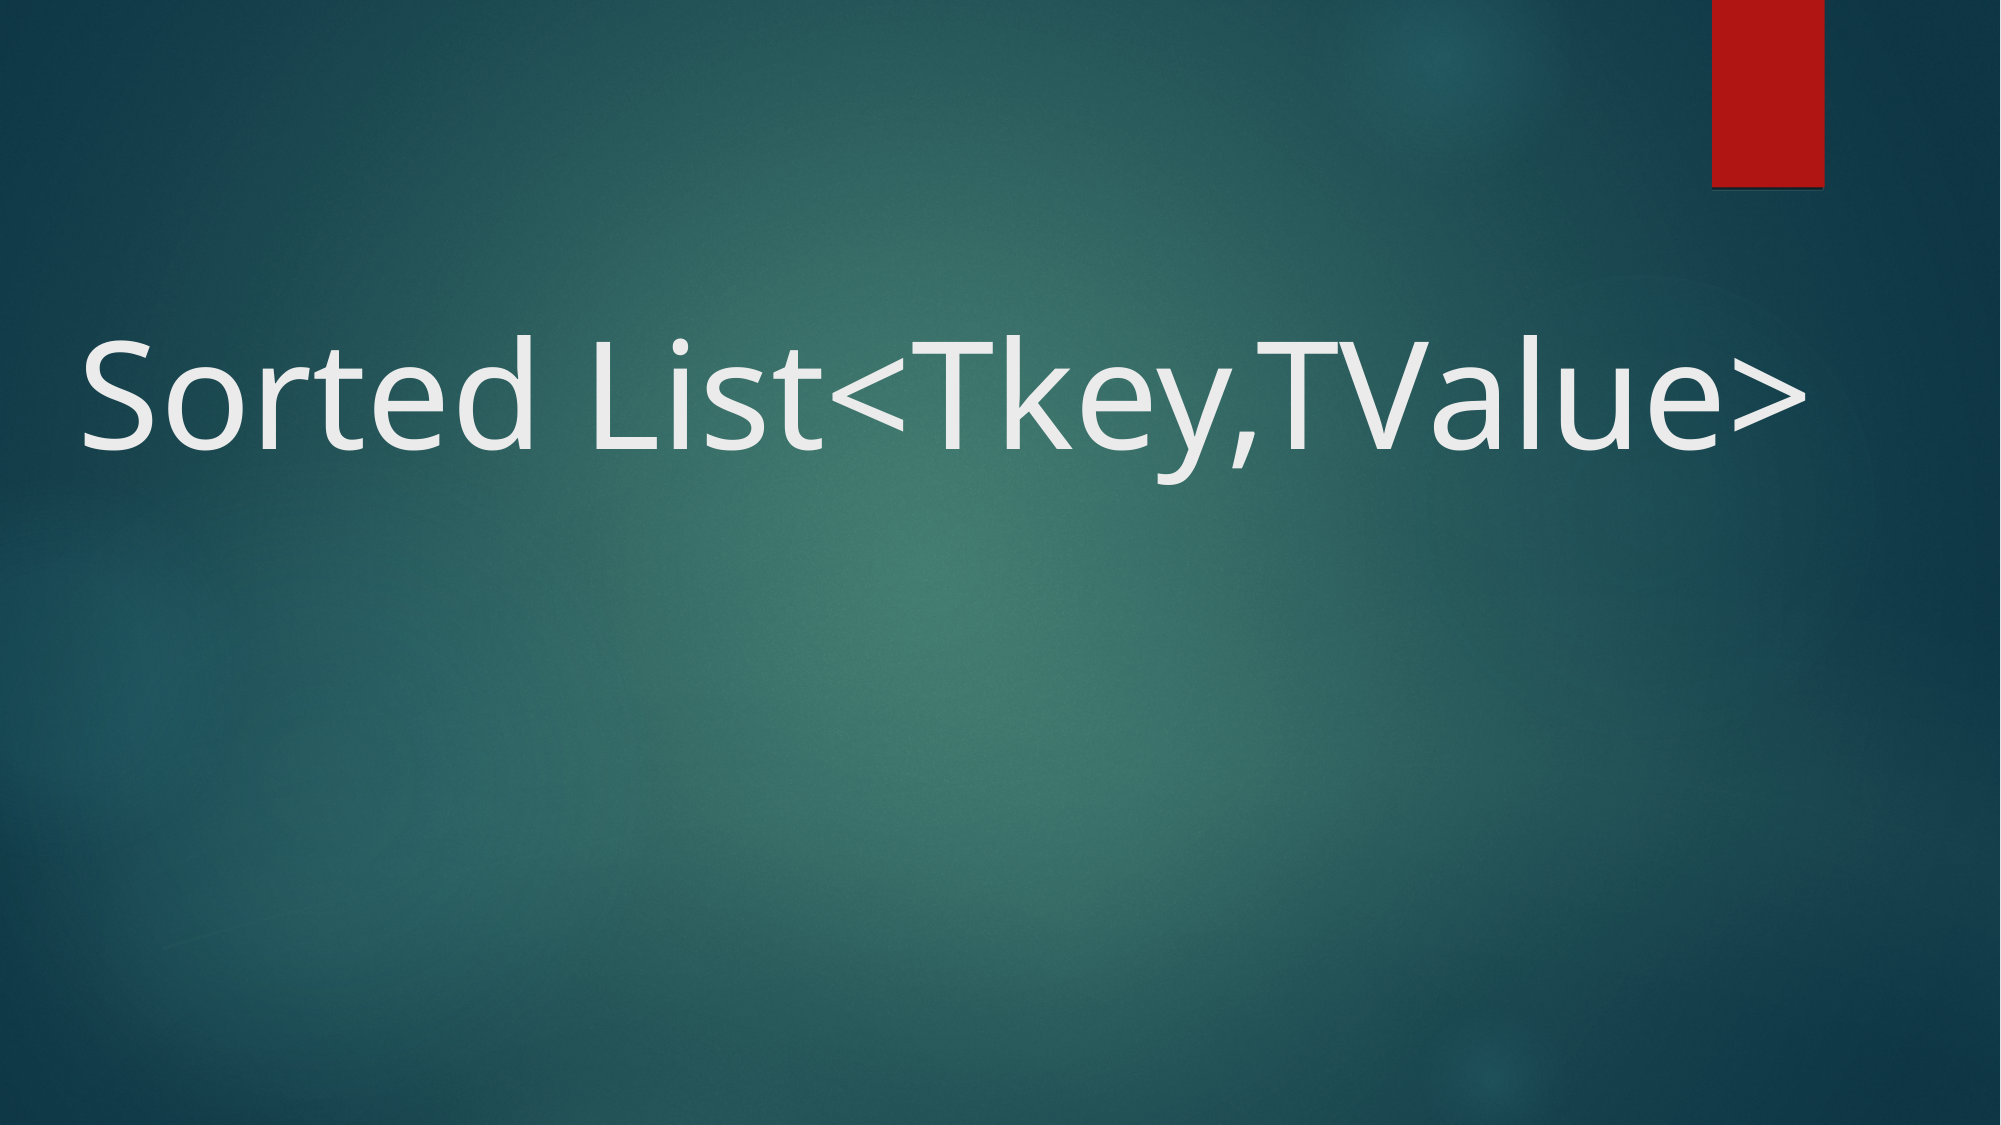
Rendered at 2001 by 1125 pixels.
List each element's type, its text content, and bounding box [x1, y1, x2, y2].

picture [0, 0, 2001, 1125]
title Sorted List<Tkey,TValue> [62, 156, 1869, 487]
